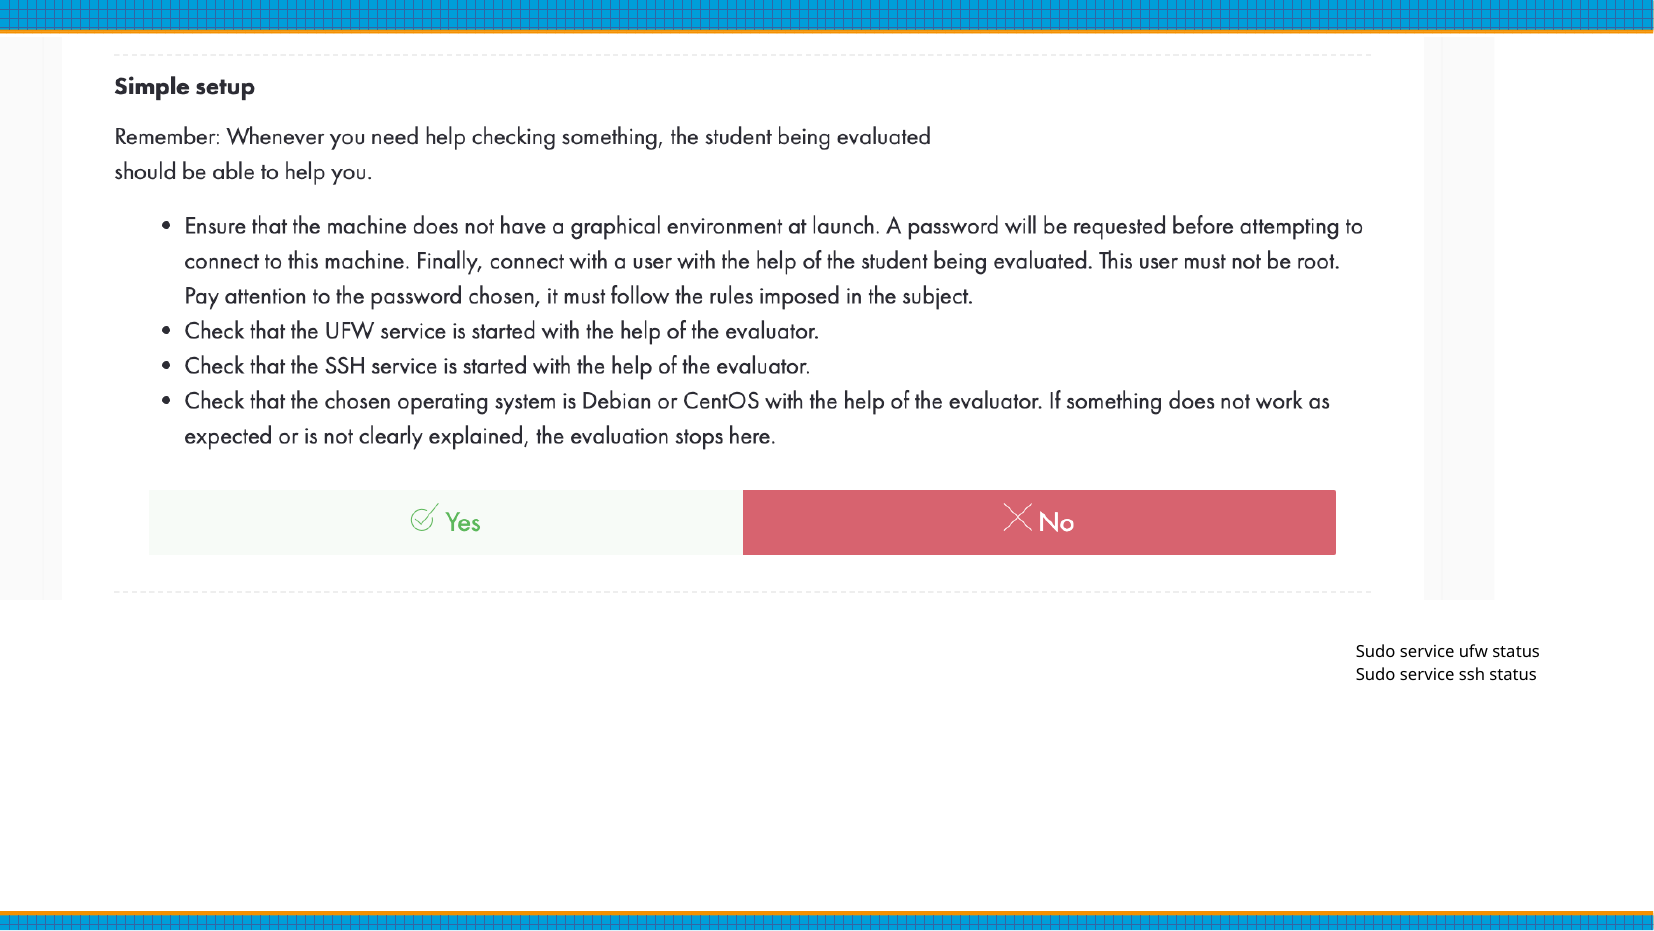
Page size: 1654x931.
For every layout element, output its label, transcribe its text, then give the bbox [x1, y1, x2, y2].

text_box Sudo service ufw status Sudo service ssh status [1350, 637, 1562, 689]
picture [0, 37, 1495, 600]
